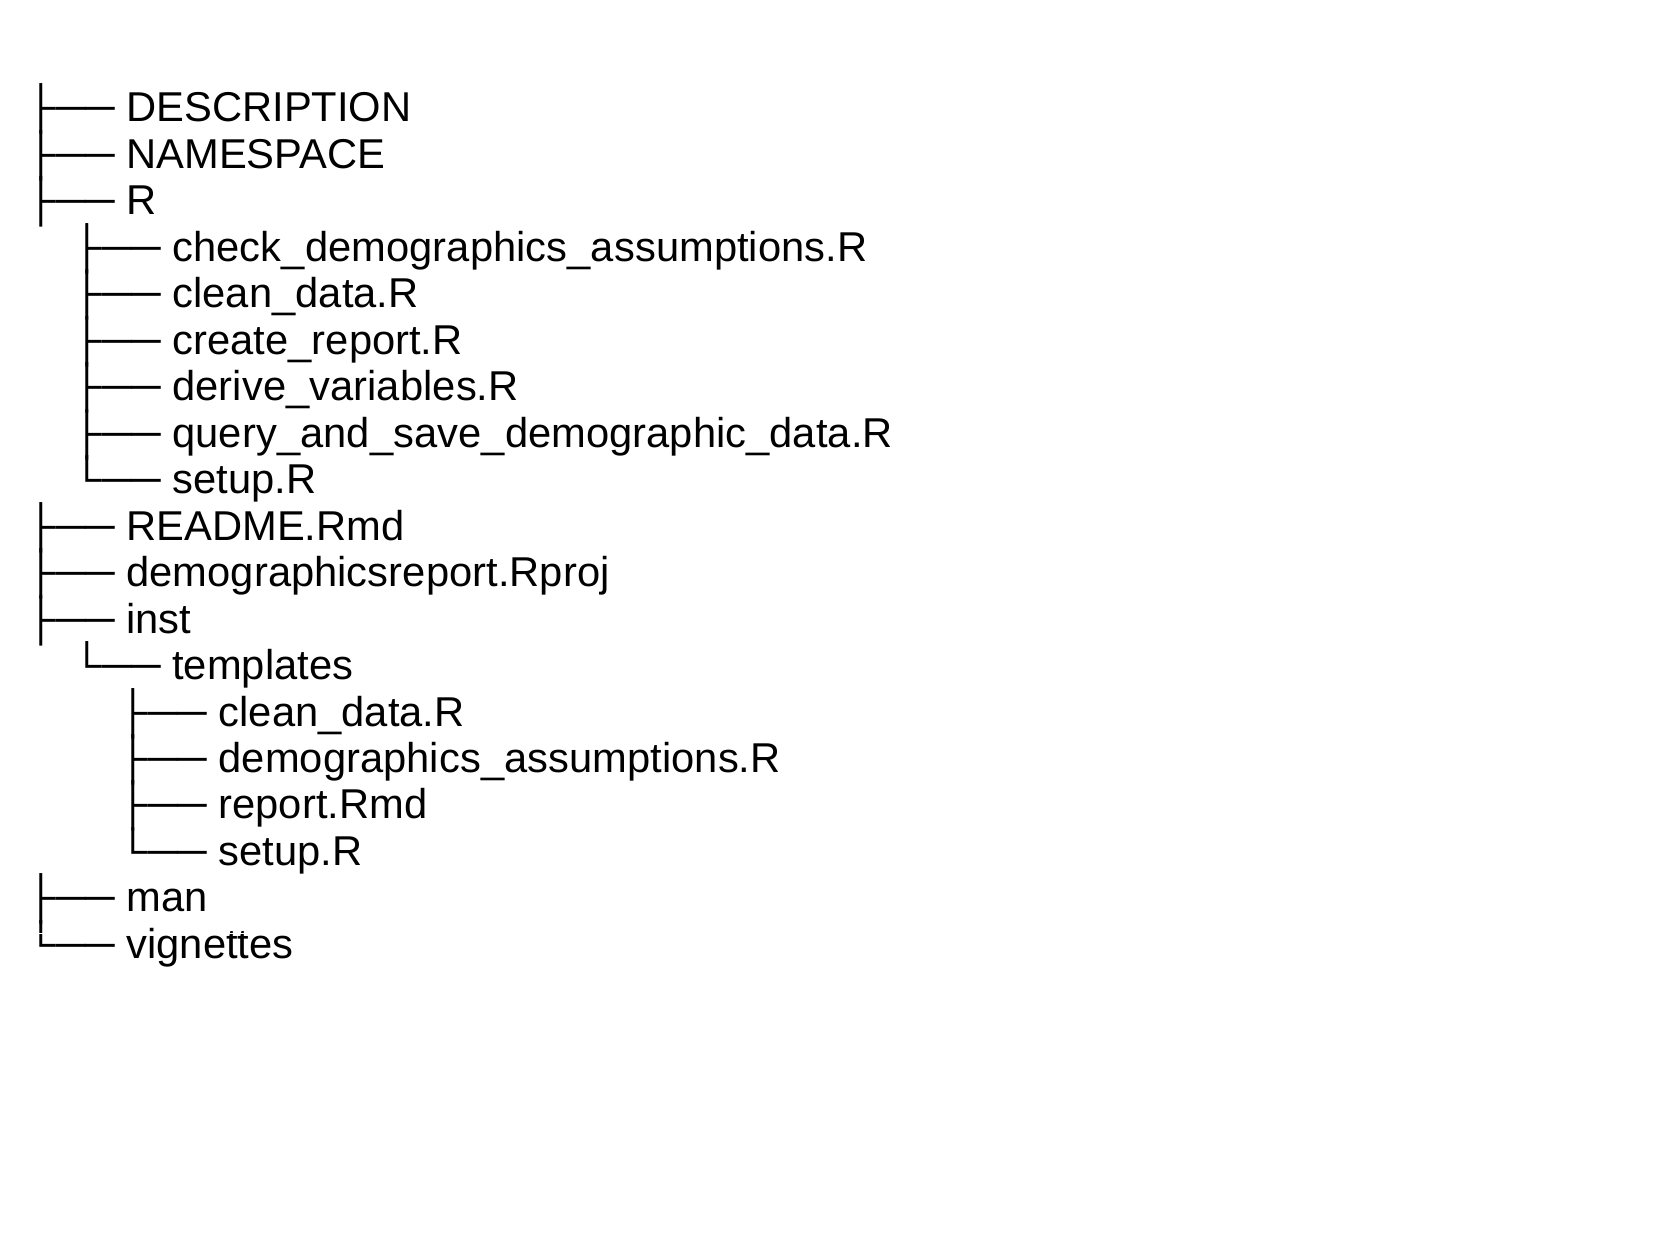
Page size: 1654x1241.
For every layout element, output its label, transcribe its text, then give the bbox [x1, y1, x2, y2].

text_box ├── DESCRIPTION ├── NAMESPACE ├── R ├── check_demographics_assumptions.R ├── clean_data.R ├── create_report.R ├── derive_variables.R ├── query_and_save_demographic_data.R └── setup.R ├── README.Rmd ├── demographicsreport.Rproj ├── inst └── templates ├── clean_data.R ├── demographics_assumptions.R ├── report.Rmd └── setup.R ├── man └── vignettes [11, 76, 1229, 975]
text_box ├── DESCRIPTION ├── NAMESPACE ├── R ├── check_demographics_assumptions.R ├── clean_data.R ├── create_report.R ├── derive_variables.R ├── query_and_save_demographic_data.R └── setup.R ├── README.Rmd ├── demographicsreport.Rproj ├── inst └── templates ├── clean_data.R ├── demographics_assumptions.R ├── report.Rmd └── setup.R ├── man └── vignettes [24, 77, 1229, 933]
